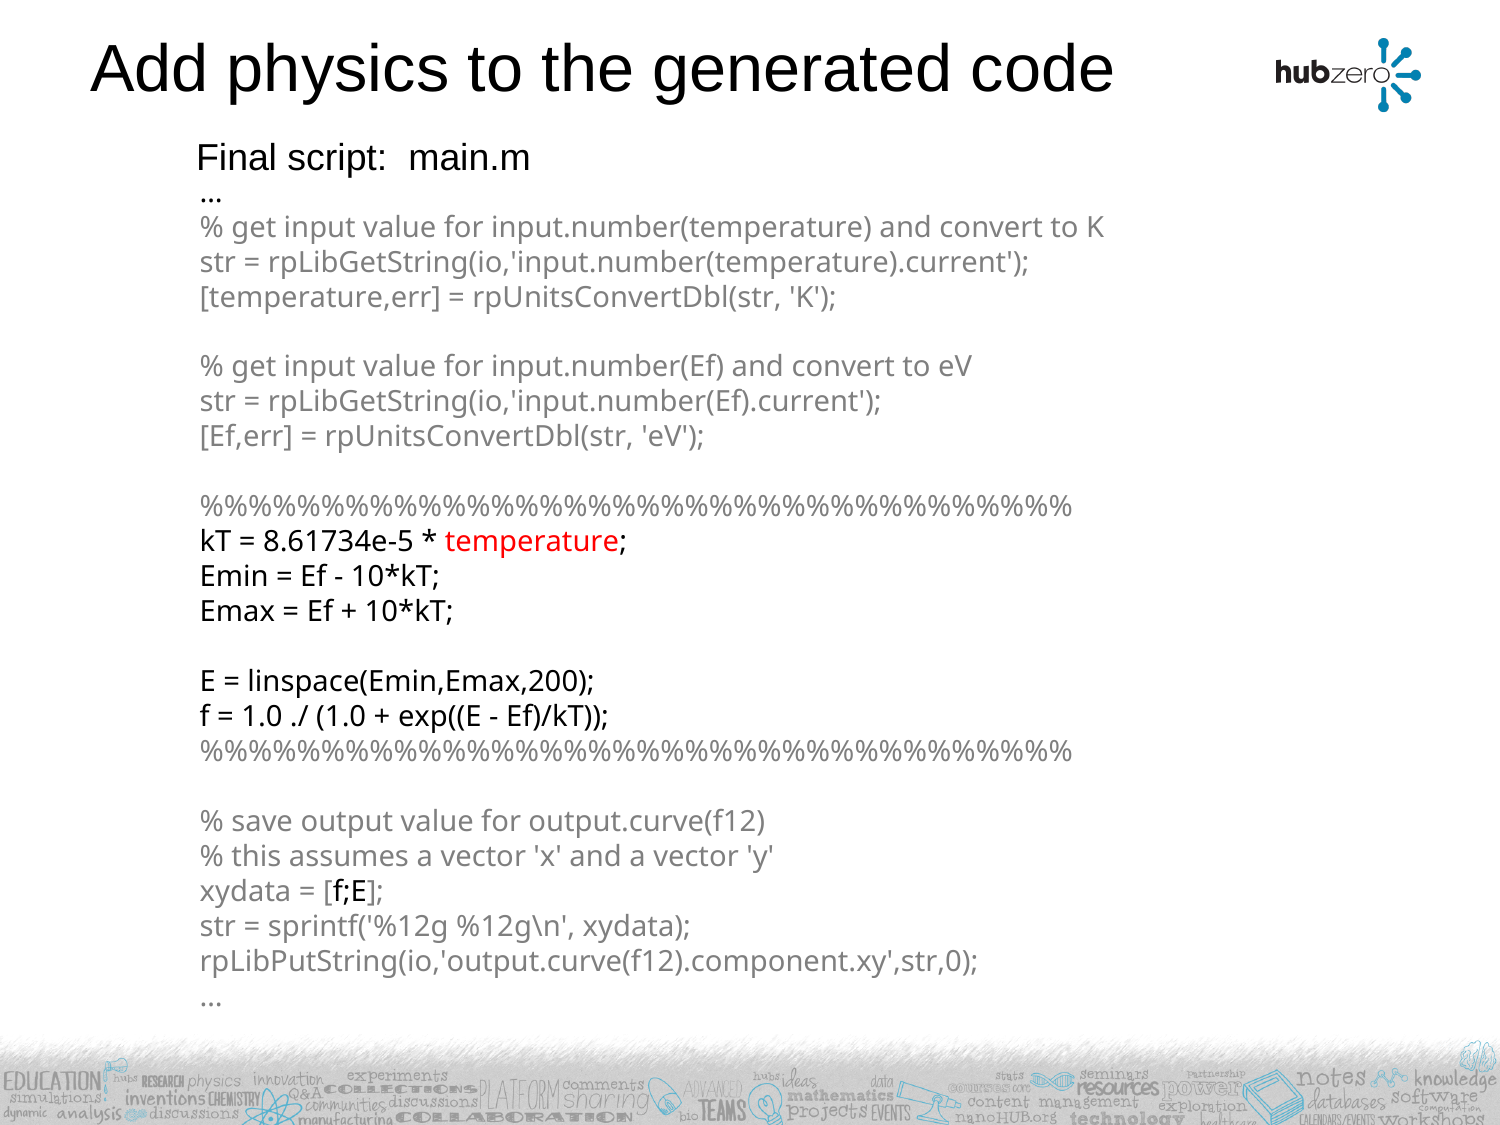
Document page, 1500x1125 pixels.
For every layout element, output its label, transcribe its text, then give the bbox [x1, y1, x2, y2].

text_box … % get input value for input.number(temperature) and convert to K str = rpLibGetString(io,'input.number(temperature).current'); [temperature,err] = rpUnitsConvertDbl(str, 'K'); % get input value for input.number(Ef) and convert to eV str = rpLibGetString(io,'input.number(Ef).current'); [Ef,err] = rpUnitsConvertDbl(str, 'eV'); %%%%%%%%%%%%%%%%%%%%%%%%%%%%%%%%%%%% kT = 8.61734e-5 * temperature; Emin = Ef - 10*kT; Emax = Ef + 10*kT; E = linspace(Emin,Emax,200); f = 1.0 ./ (1.0 + exp((E - Ef)/kT)); %%%%%%%%%%%%%%%%%%%%%%%%%%%%%%%%%%%% % save output value for output.curve(f12) % this assumes a vector 'x' and a vector 'y' xydata = [f;E]; str = sprintf('%12g %12g\n', xydata); rpLibPutString(io,'output.curve(f12).component.xy',str,0); … [184, 165, 1120, 1020]
picture [1272, 35, 1424, 115]
text_box Final script: main.m [181, 124, 547, 186]
text_box Add physics to the generated code [75, 12, 1249, 118]
picture [0, 1034, 1500, 1125]
